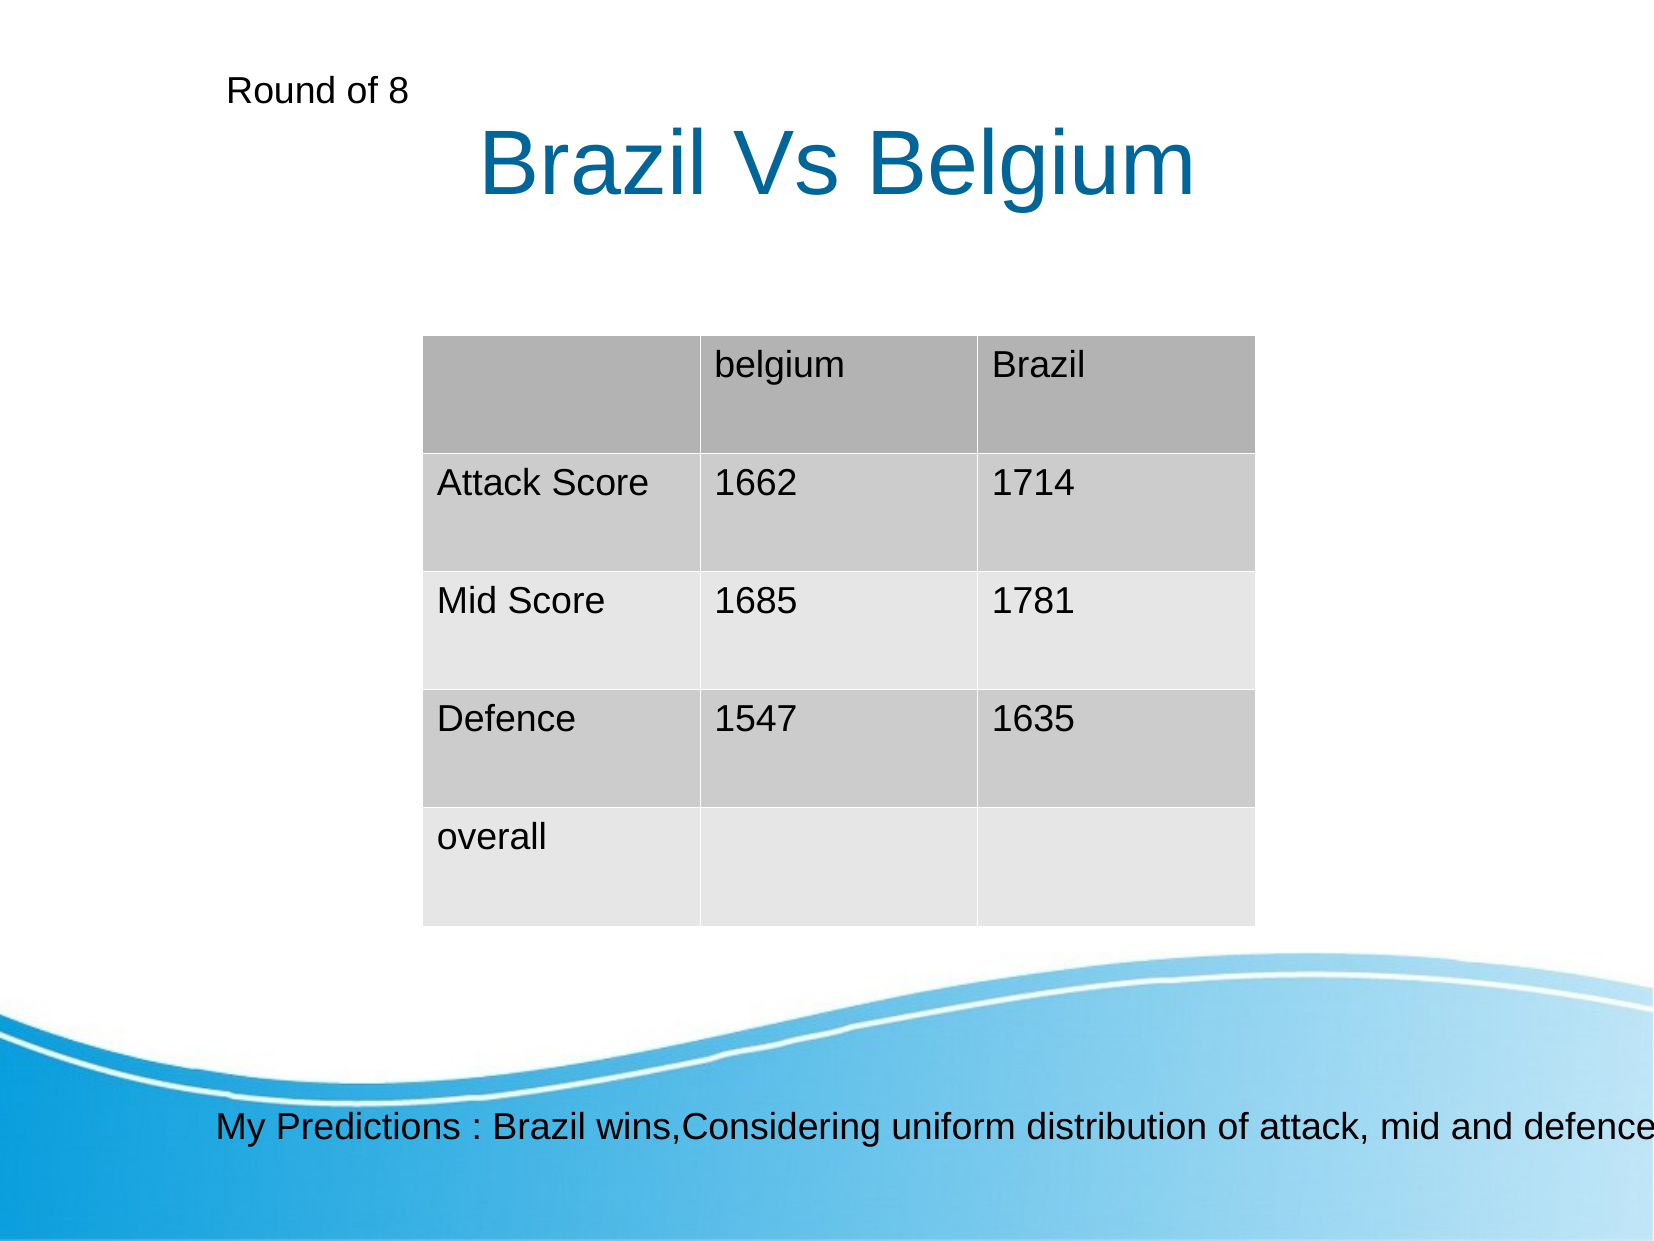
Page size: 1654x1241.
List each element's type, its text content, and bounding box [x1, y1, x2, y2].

table_cell Defence [423, 690, 700, 807]
table_cell Attack Score [423, 454, 700, 571]
table_cell 1662 [701, 454, 977, 571]
table_cell [701, 808, 977, 926]
table_cell Mid Score [423, 572, 700, 689]
text_box My Predictions : Brazil wins,Considering uniform distribution of attack, mid and defence [200, 1098, 1654, 1149]
table_cell 1685 [701, 572, 977, 689]
table_header belgium [701, 336, 977, 453]
table_cell 1635 [978, 690, 1255, 807]
table_header Brazil [978, 336, 1255, 453]
title Brazil Vs Belgium [94, 59, 1583, 267]
text_box Round of 8 [211, 62, 492, 142]
table_cell 1714 [978, 454, 1255, 571]
table_cell 1781 [978, 572, 1255, 689]
table_cell overall [423, 808, 700, 926]
picture [0, 952, 1654, 1241]
table_cell 1547 [701, 690, 977, 807]
table_header [423, 336, 700, 453]
table_cell [978, 808, 1255, 926]
